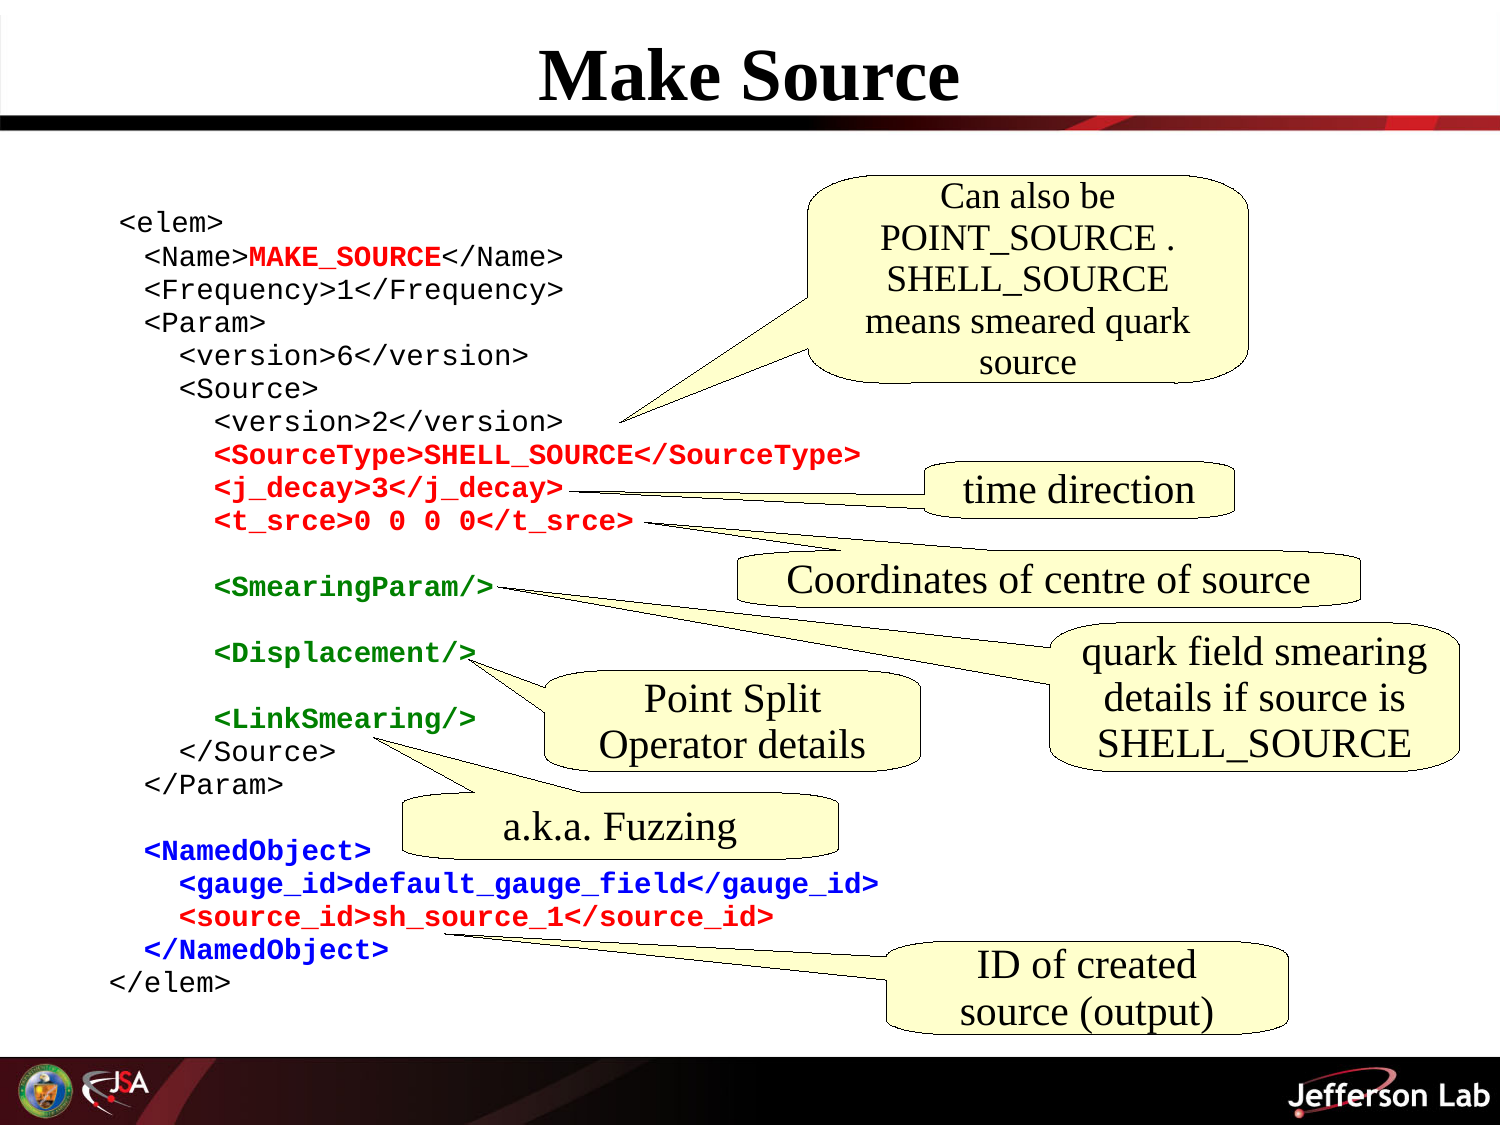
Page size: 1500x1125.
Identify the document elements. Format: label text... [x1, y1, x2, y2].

text_box Point Split Operator details [468, 659, 921, 772]
text_box quark field smearing details if source is SHELL_SOURCE [497, 586, 1460, 772]
text_box Coordinates of centre of source [644, 522, 1361, 608]
text_box <elem> <Name>MAKE_SOURCE</Name> <Frequency>1</Frequency> <Param> <version>6</version> <Source> <version>2</version> <SourceType>SHELL_SOURCE</SourceType> <j_decay>3</j_decay> <t_srce>0 0 0 0</t_srce> <SmearingParam/> <Displacement/> <LinkSmearing/> </Source> </Param> <NamedObject> <gauge_id>default_gauge_field</gauge_id> <source_id>sh_source_1</source_id> </NamedObject> </elem> [24, 197, 1402, 1026]
text_box Can also be POINT_SOURCE . SHELL_SOURCE means smeared quark source [619, 175, 1249, 423]
picture [0, 0, 1500, 1125]
text_box time direction [569, 461, 1235, 519]
text_box ID of created source (output) [444, 933, 1289, 1035]
title Make Source [112, 0, 1388, 151]
text_box a.k.a. Fuzzing [373, 737, 839, 860]
